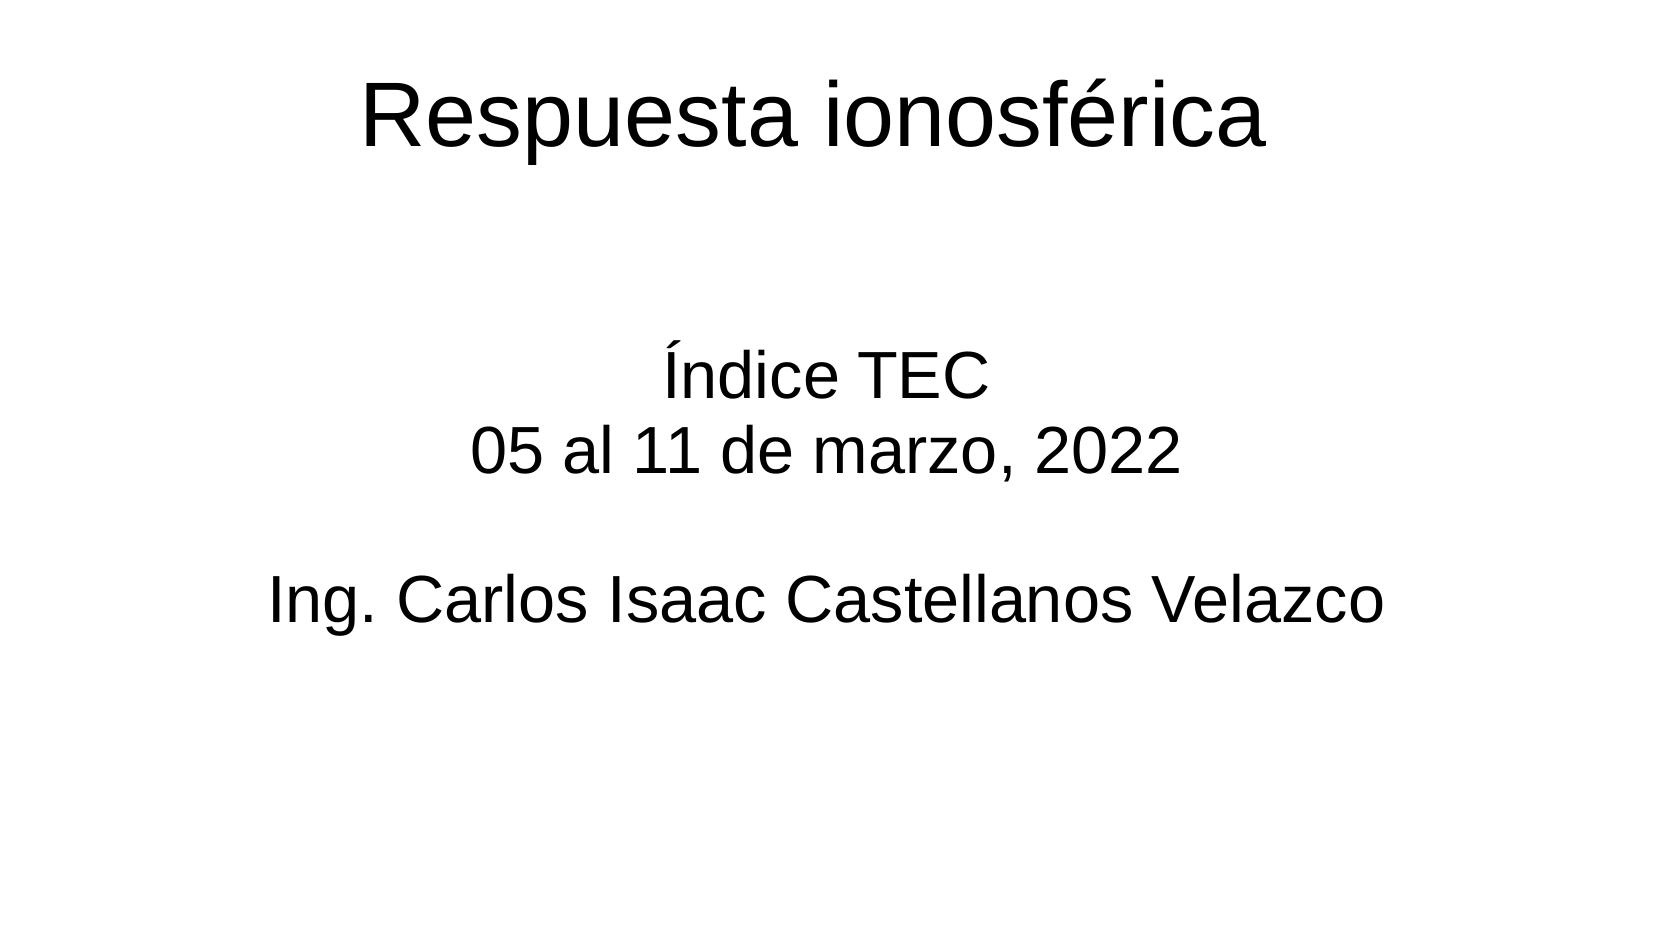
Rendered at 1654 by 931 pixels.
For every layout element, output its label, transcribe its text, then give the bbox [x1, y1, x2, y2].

title Respuesta ionosférica [82, 37, 1571, 193]
subtitle Índice TEC 05 al 11 de marzo, 2022 Ing. Carlos Isaac Castellanos Velazco [82, 217, 1571, 758]
